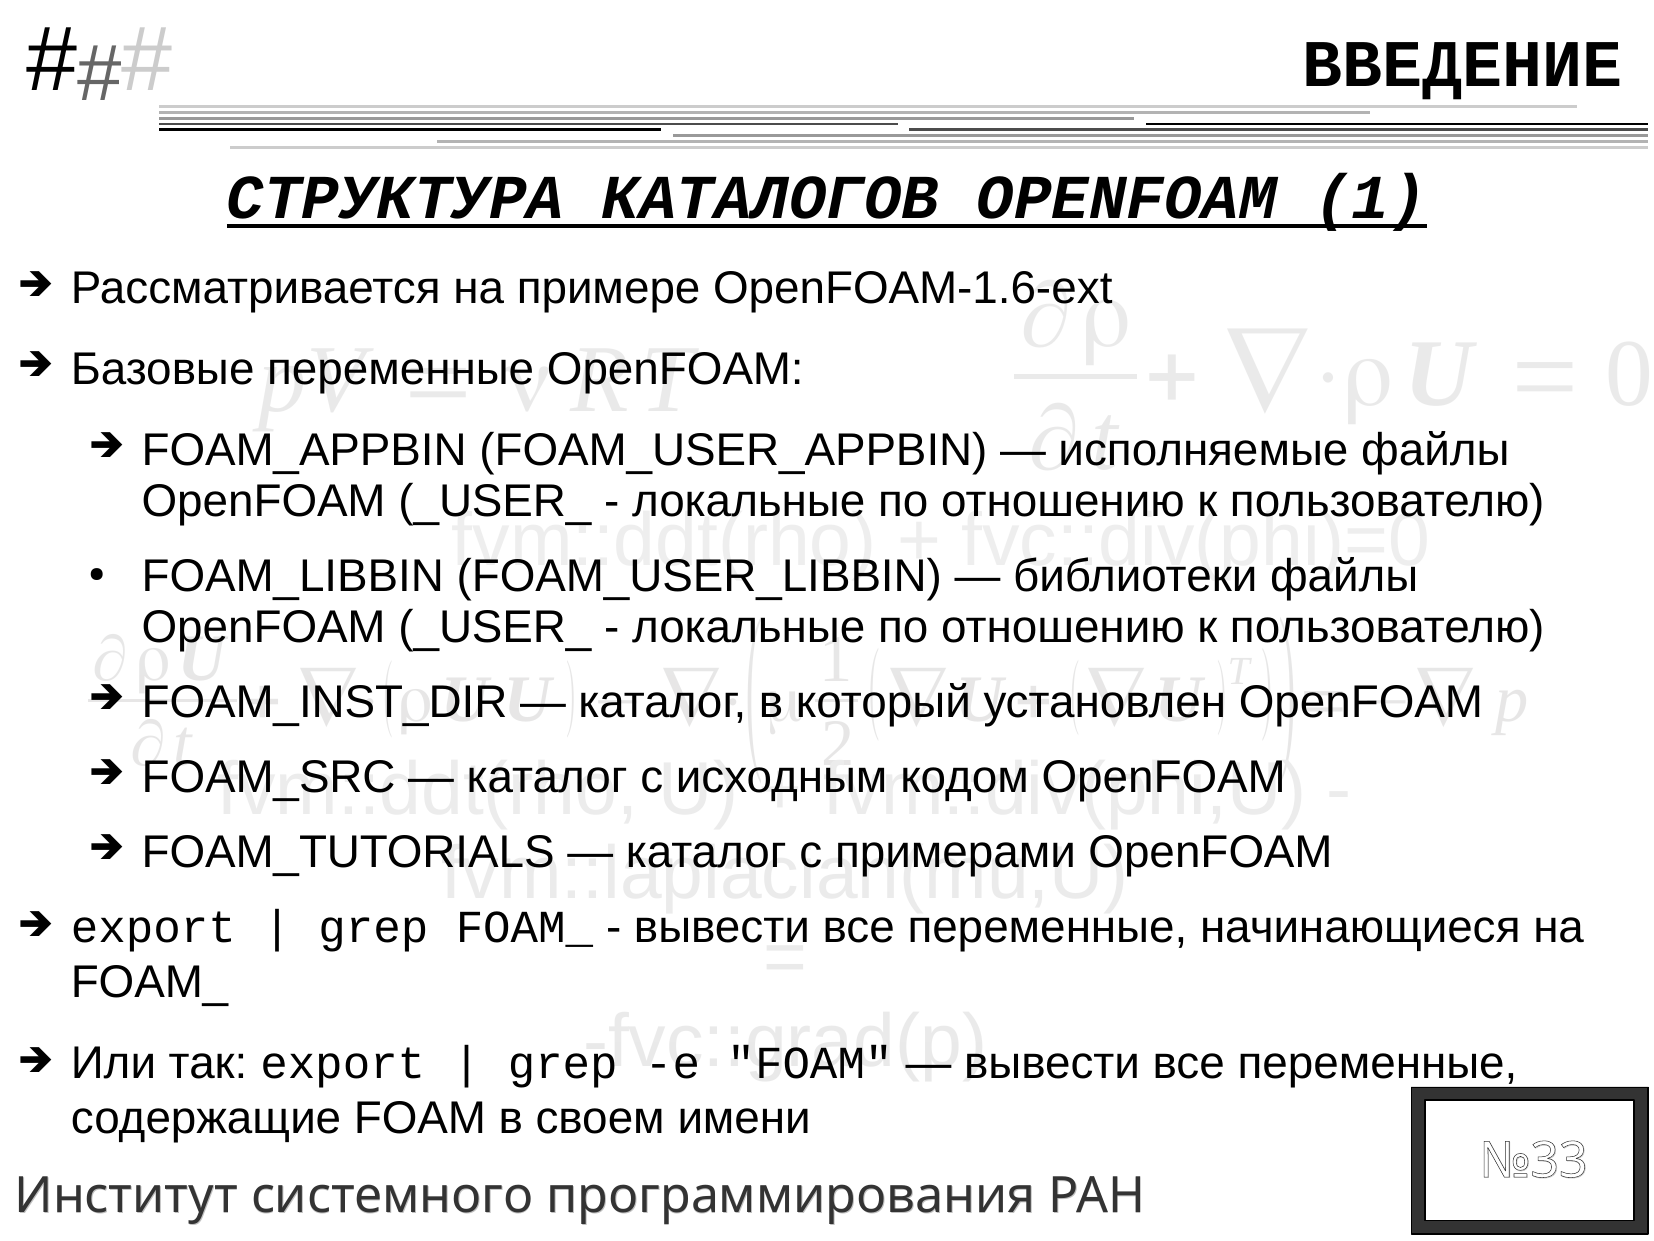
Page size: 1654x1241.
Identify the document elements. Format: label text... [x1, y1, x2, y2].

title СТРУКТУРА КАТАЛОГОВ OPENFOAM (1) [0, 147, 1654, 257]
list Рассматривается на примере OpenFOAM-1.6-ext Базовые переменные OpenFOAM: FOAM_APPBIN (FOAM_USER_APPBIN) — исполняемые файлы OpenFOAM (_USER_ - локальные по отношению к пользователю) FOAM_LIBBIN (FOAM_USER_LIBBIN) — библиотеки файлы OpenFOAM (_USER_ - локальные по отношению к пользователю) FOAM_INST_DIR — каталог, в который установлен OpenFOAM FOAM_SRC — каталог с исходным кодом OpenFOAM FOAM_TUTORIALS — каталог с примерами OpenFOAM export | grep FOAM_ - вывести все переменные, начинающиеся на FOAM_ Или так: export | grep -e "FOAM" — вывести все переменные, содержащие FOAM в своем имени [0, 262, 1654, 1138]
